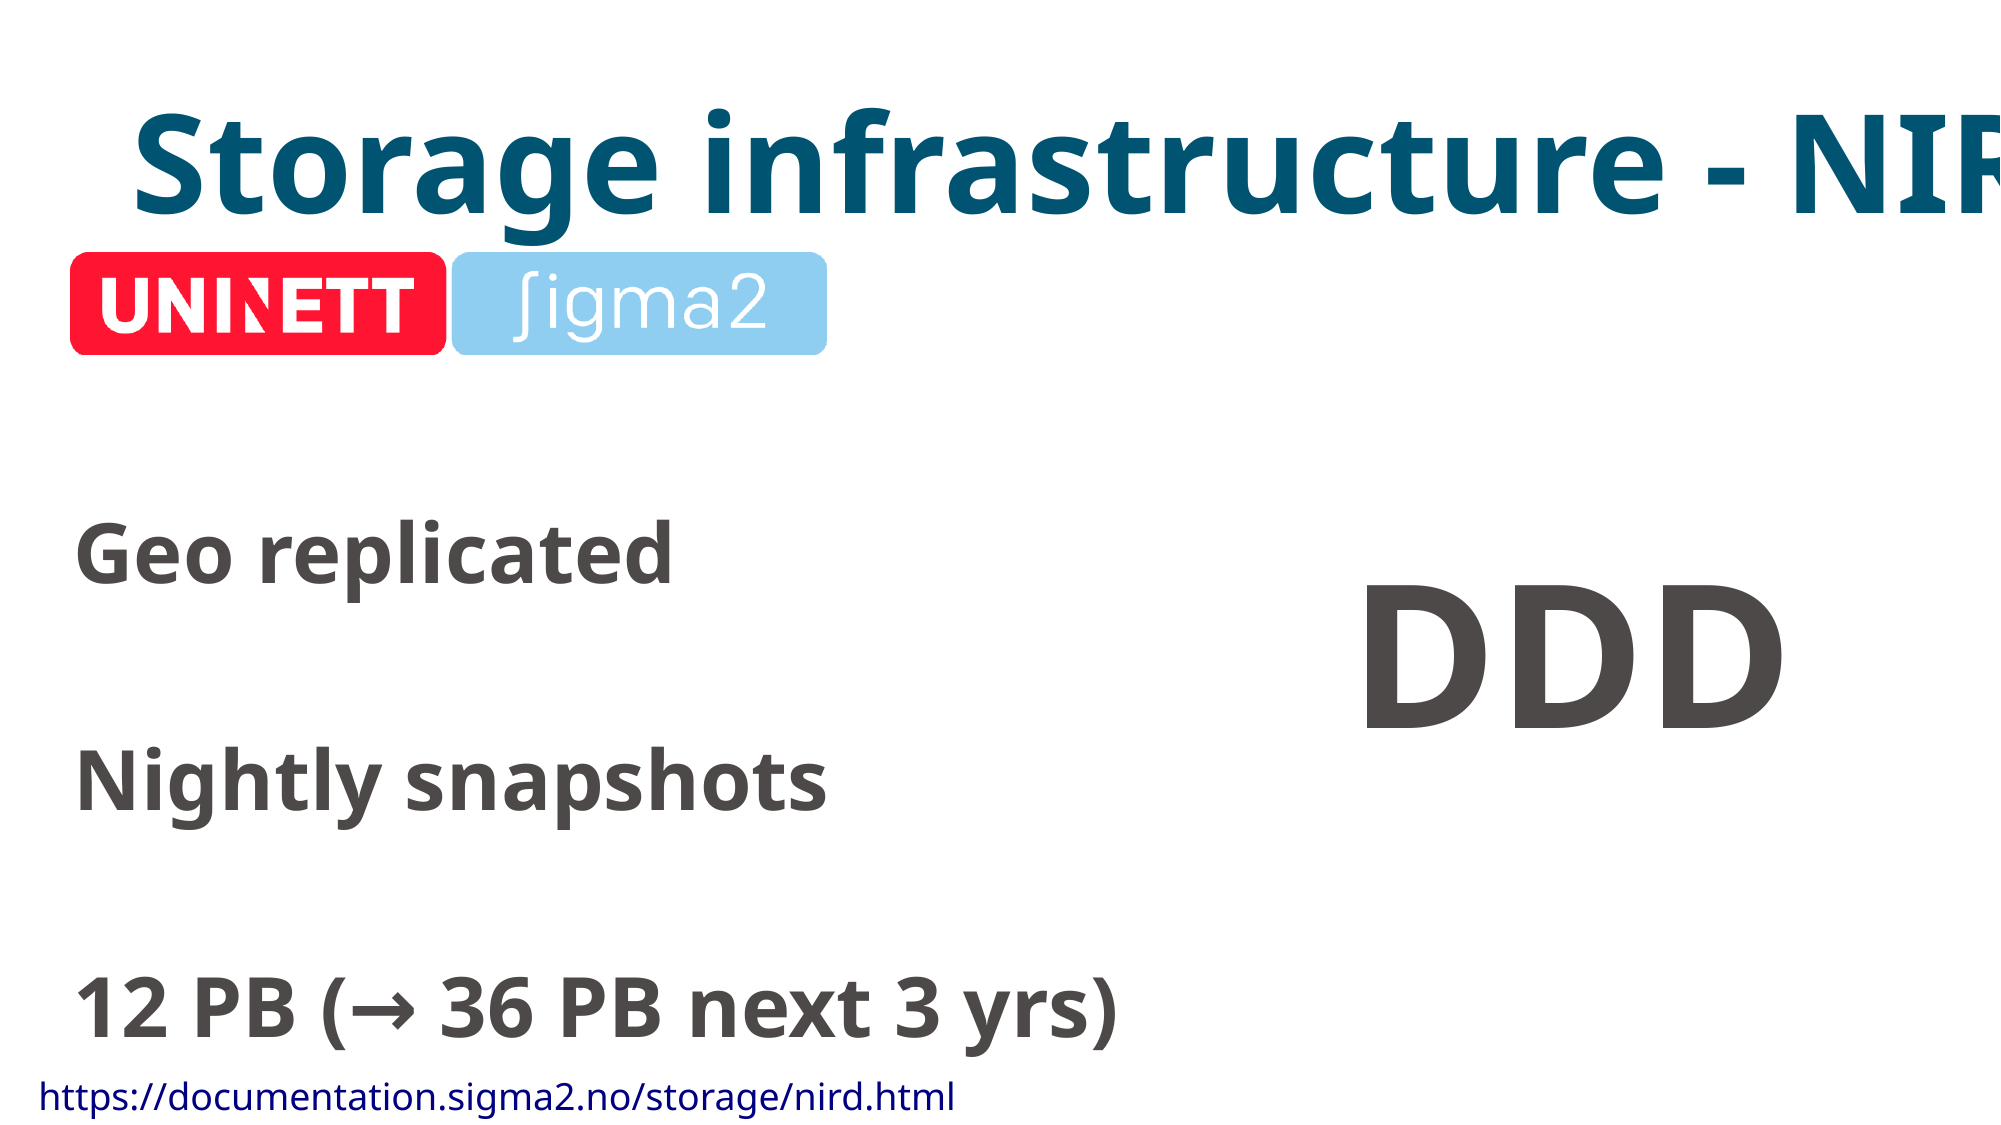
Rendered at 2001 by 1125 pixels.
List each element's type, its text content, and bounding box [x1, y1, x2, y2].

picture [70, 252, 827, 355]
text_box Storage infrastructure - NIRD [117, 59, 1883, 212]
text_box https://documentation.sigma2.no/storage/nird.html [23, 1062, 858, 1116]
text_box Geo replicated Nightly snapshots 12 PB (→ 36 PB next 3 yrs) [59, 259, 1768, 858]
text_box DDD [1334, 507, 1965, 726]
